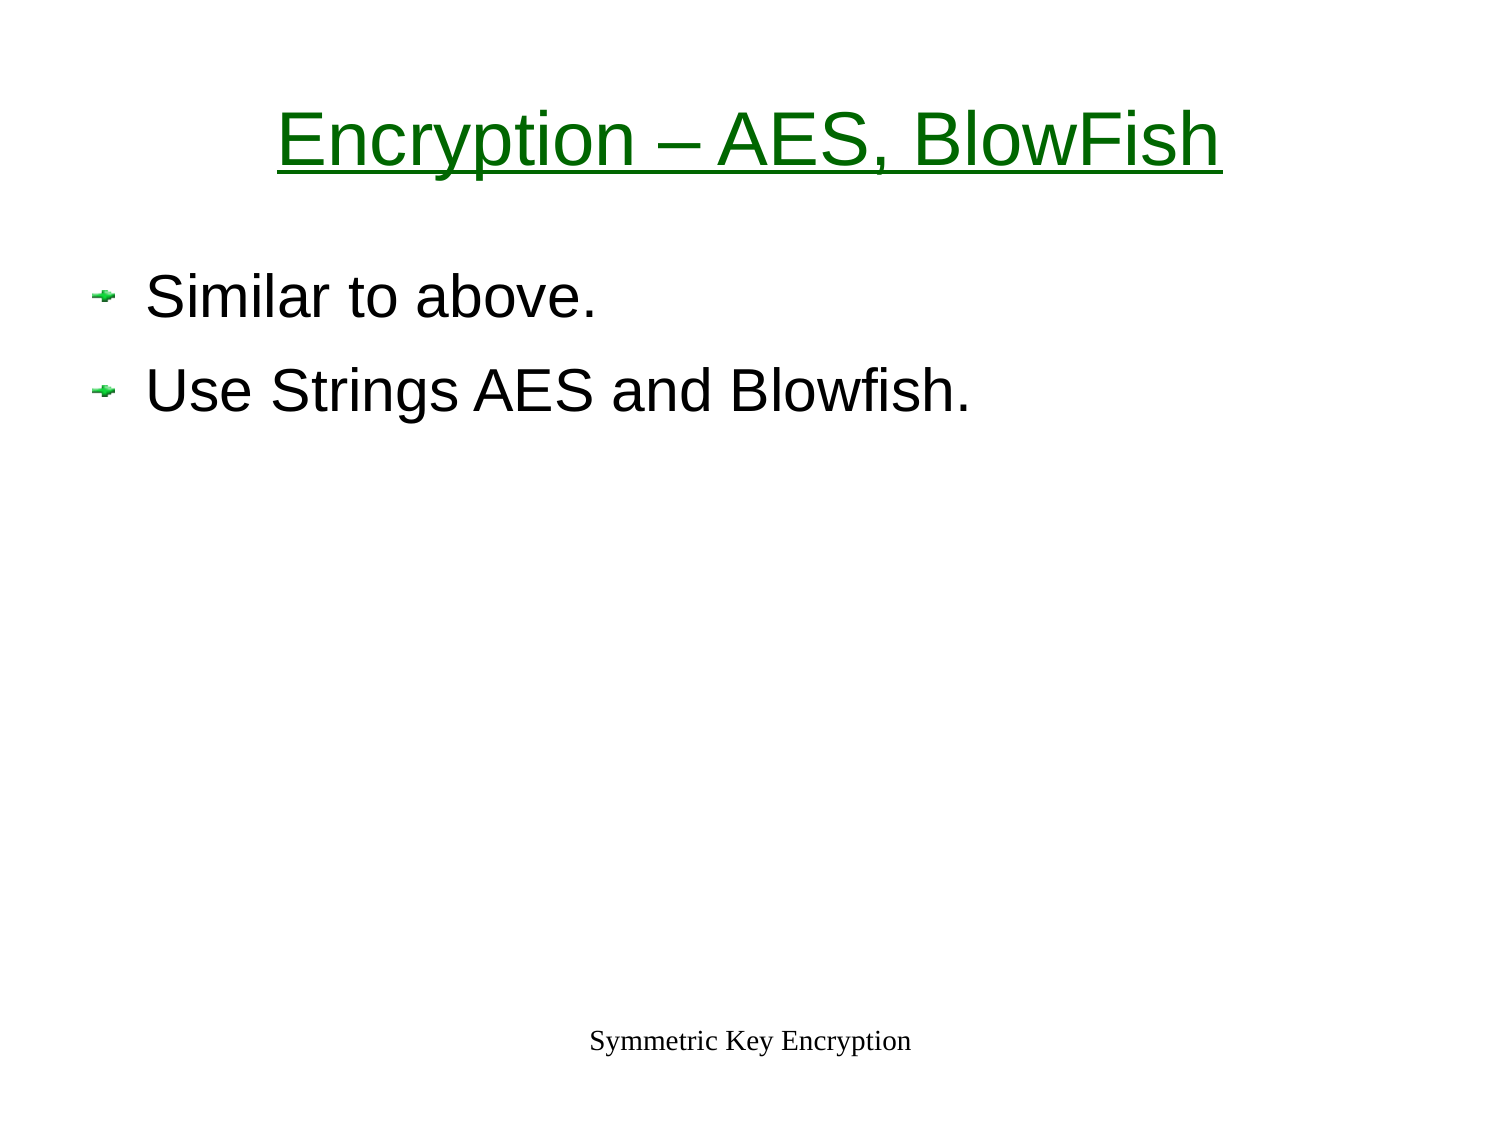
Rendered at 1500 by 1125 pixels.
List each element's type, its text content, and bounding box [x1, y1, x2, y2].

list Similar to above. Use Strings AES and Blowfish. [75, 262, 1425, 1006]
title Encryption – AES, BlowFish [75, 93, 1425, 185]
